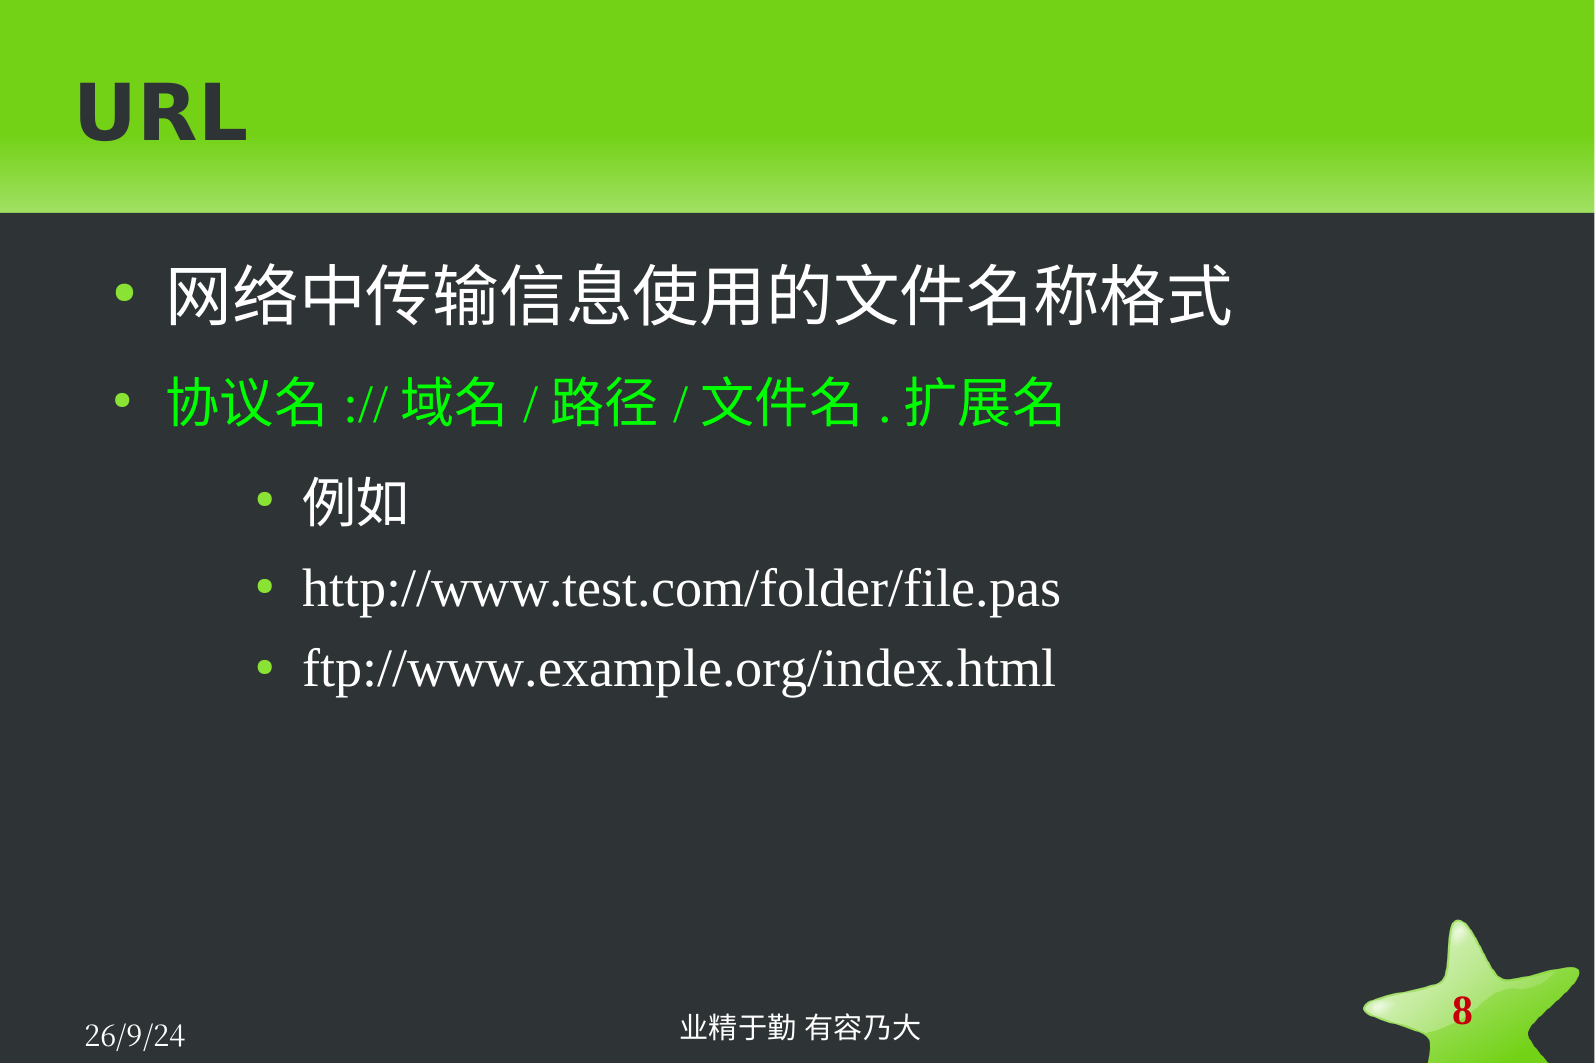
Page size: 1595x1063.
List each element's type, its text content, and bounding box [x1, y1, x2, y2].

picture [0, 0, 1595, 1063]
title URL [74, 25, 1510, 203]
list 网络中传输信息使用的文件名称格式 协议名://域名/路径/文件名.扩展名 例如 http://www.test.com/folder/file.pas ftp://www.example.org/index.html [79, 248, 1515, 951]
